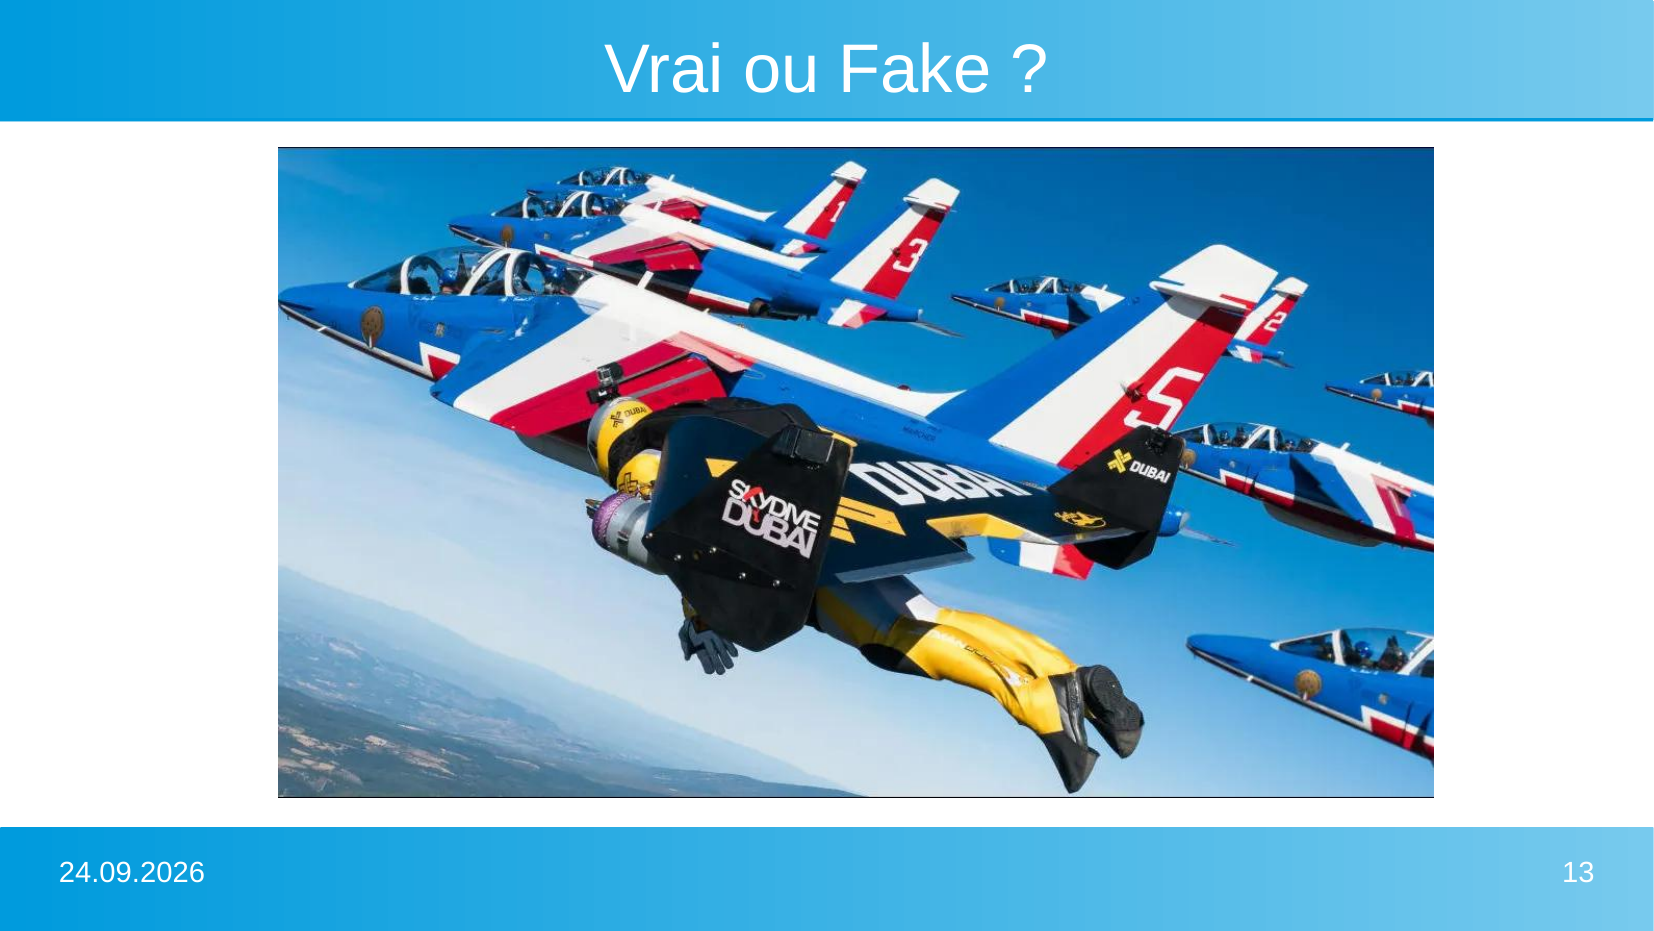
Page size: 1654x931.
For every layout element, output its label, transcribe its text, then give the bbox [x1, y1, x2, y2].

title Vrai ou Fake ? [59, 29, 1595, 108]
picture [278, 147, 1434, 798]
